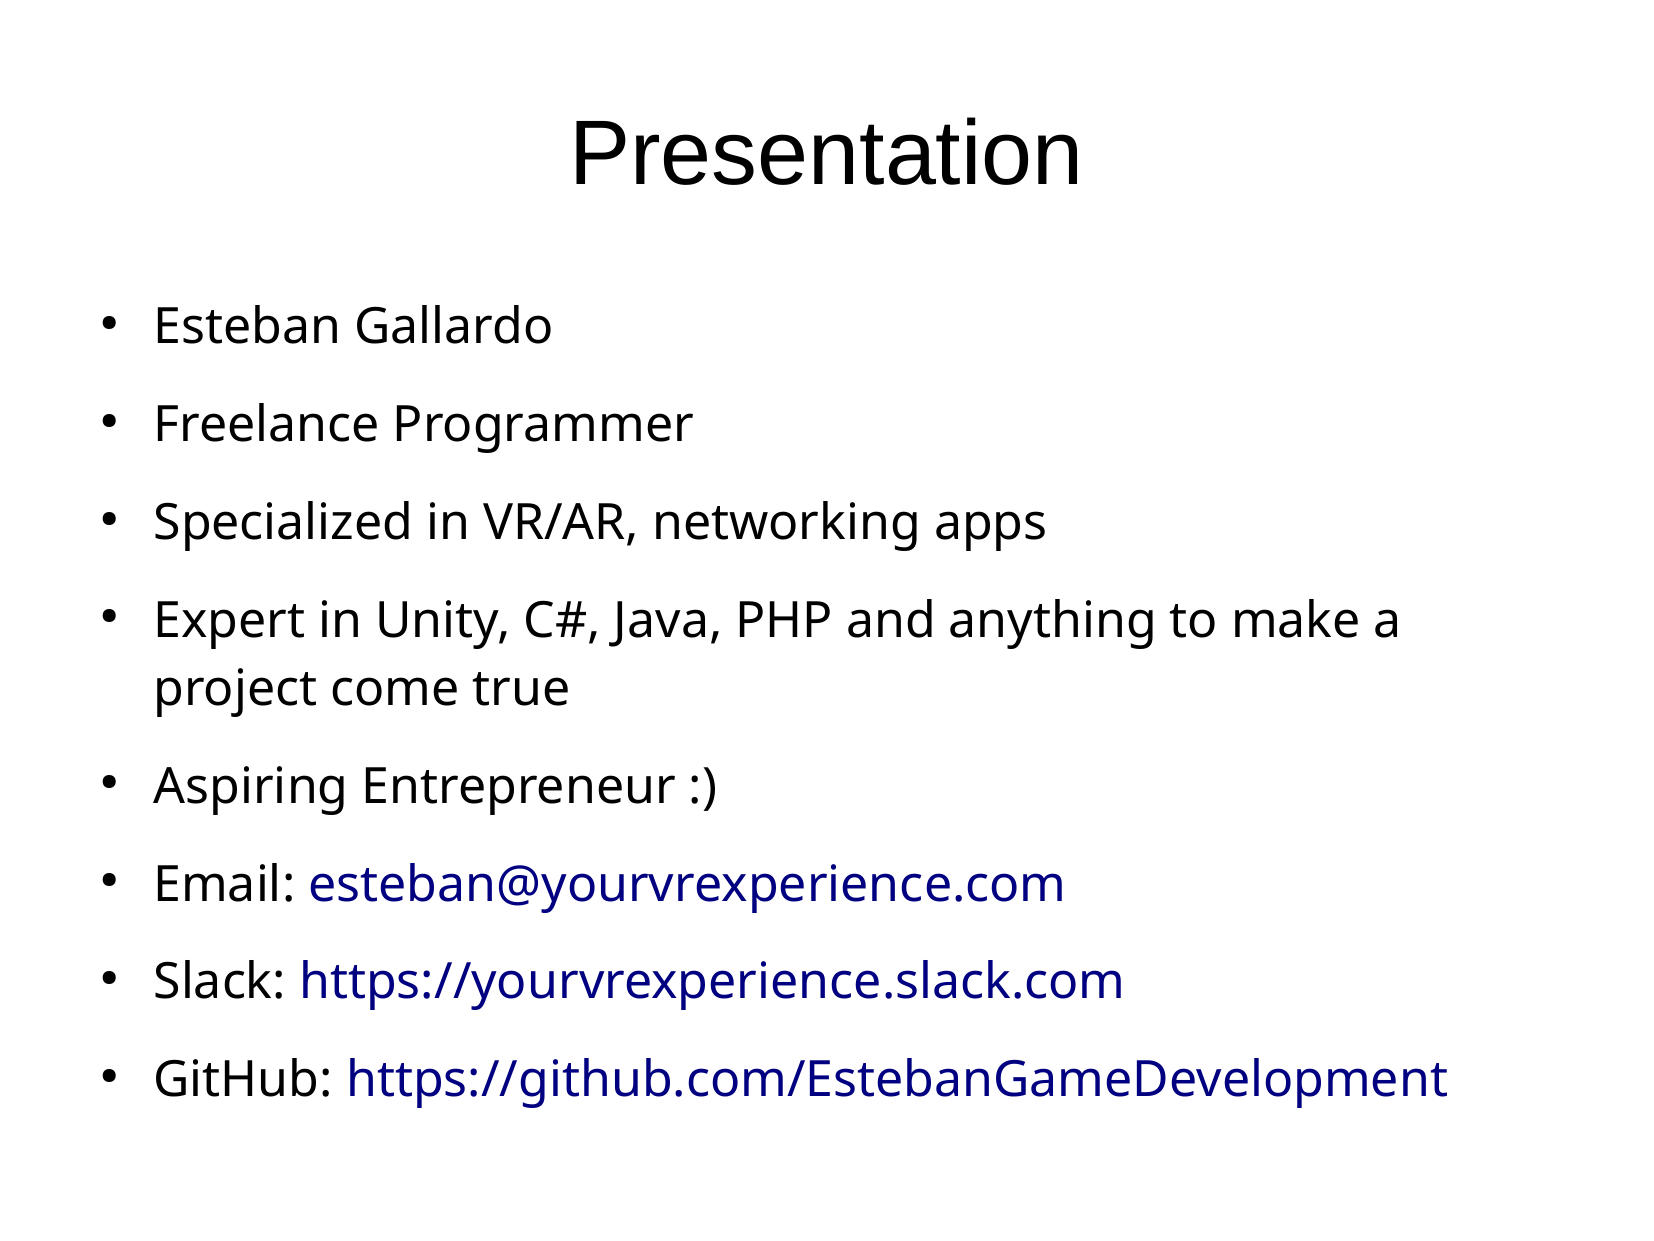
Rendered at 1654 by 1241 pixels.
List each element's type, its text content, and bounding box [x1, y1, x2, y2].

list Esteban Gallardo Freelance Programmer Specialized in VR/AR, networking apps Expert in Unity, C#, Java, PHP and anything to make a project come true Aspiring Entrepreneur :) Email: esteban@yourvrexperience.com Slack: https://yourvrexperience.slack.com GitHub: https://github.com/EstebanGameDevelopment [82, 290, 1571, 1241]
title Presentation [82, 49, 1571, 257]
